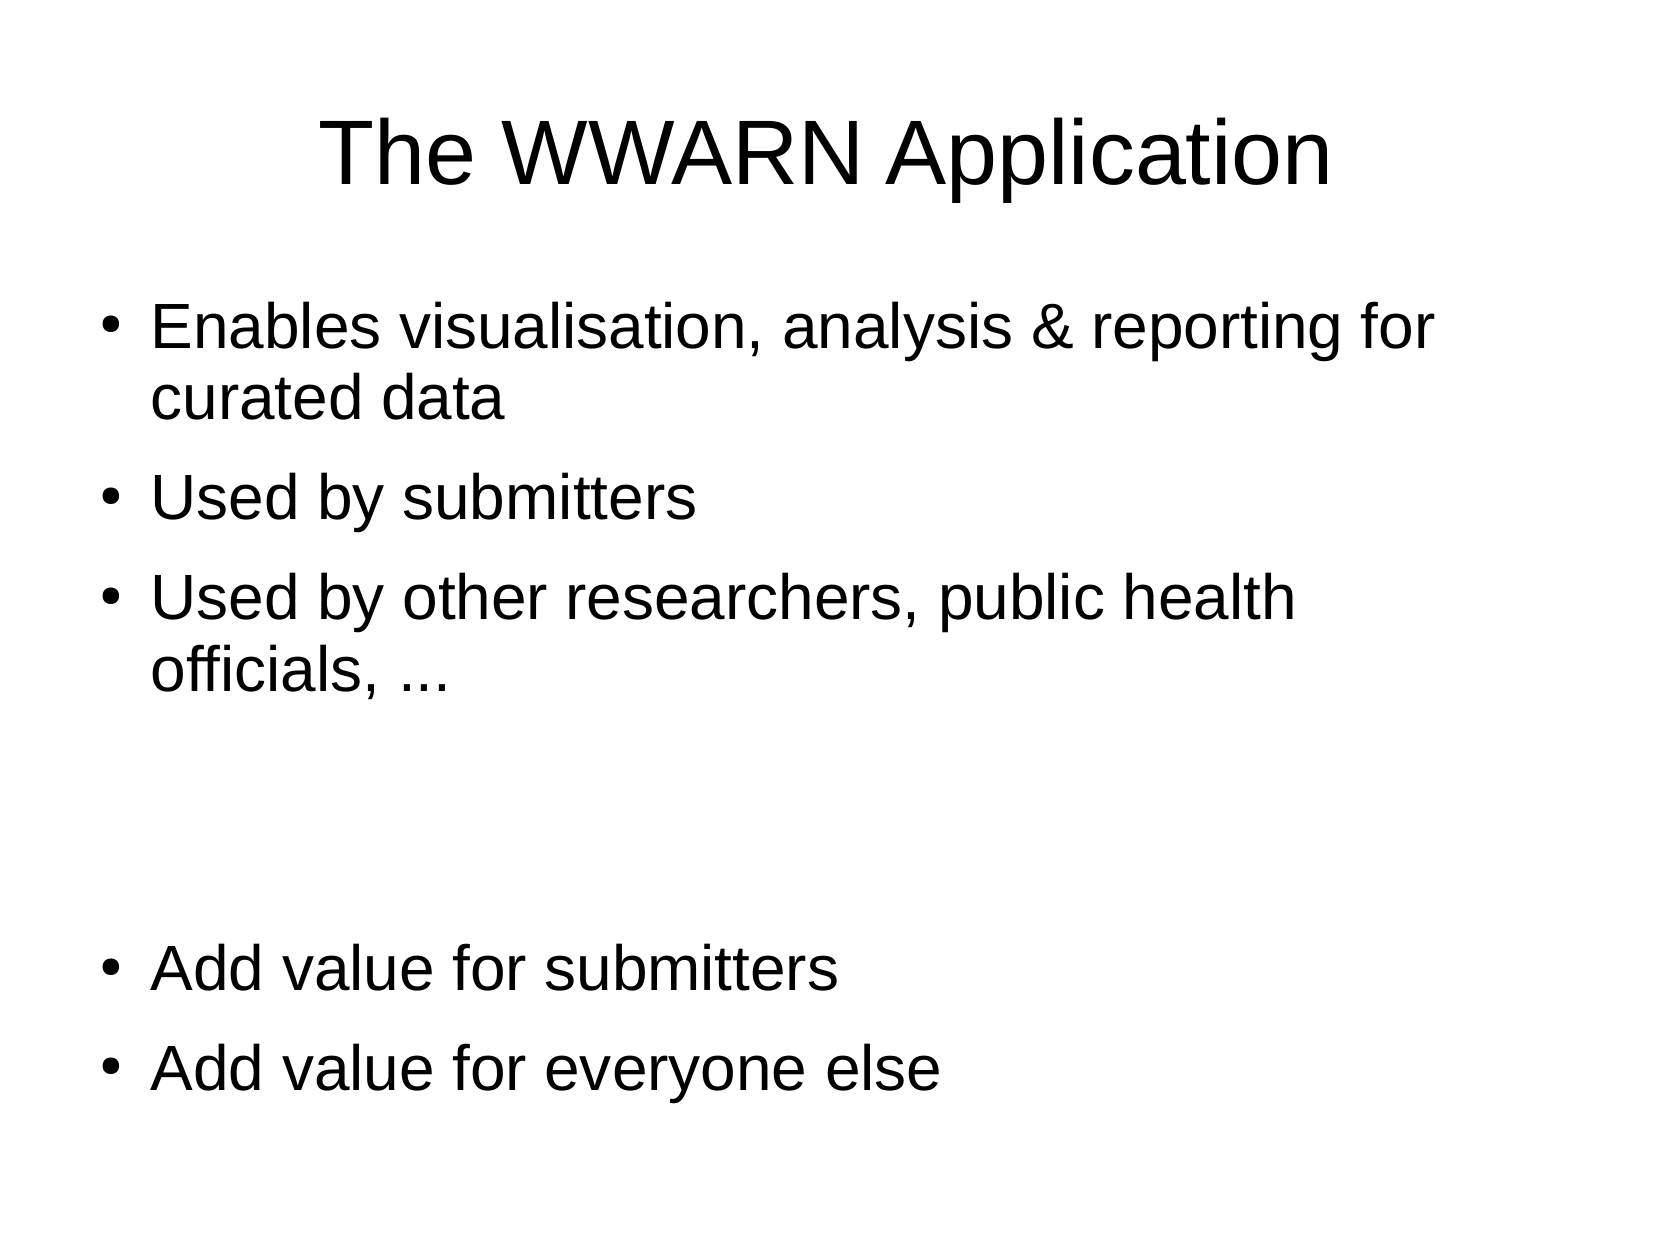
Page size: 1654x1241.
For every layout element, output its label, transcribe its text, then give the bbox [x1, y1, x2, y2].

title The WWARN Application [82, 56, 1571, 250]
list Enables visualisation, analysis & reporting for curated data Used by submitters Used by other researchers, public health officials, ... Add value for submitters Add value for everyone else [82, 290, 1571, 1109]
